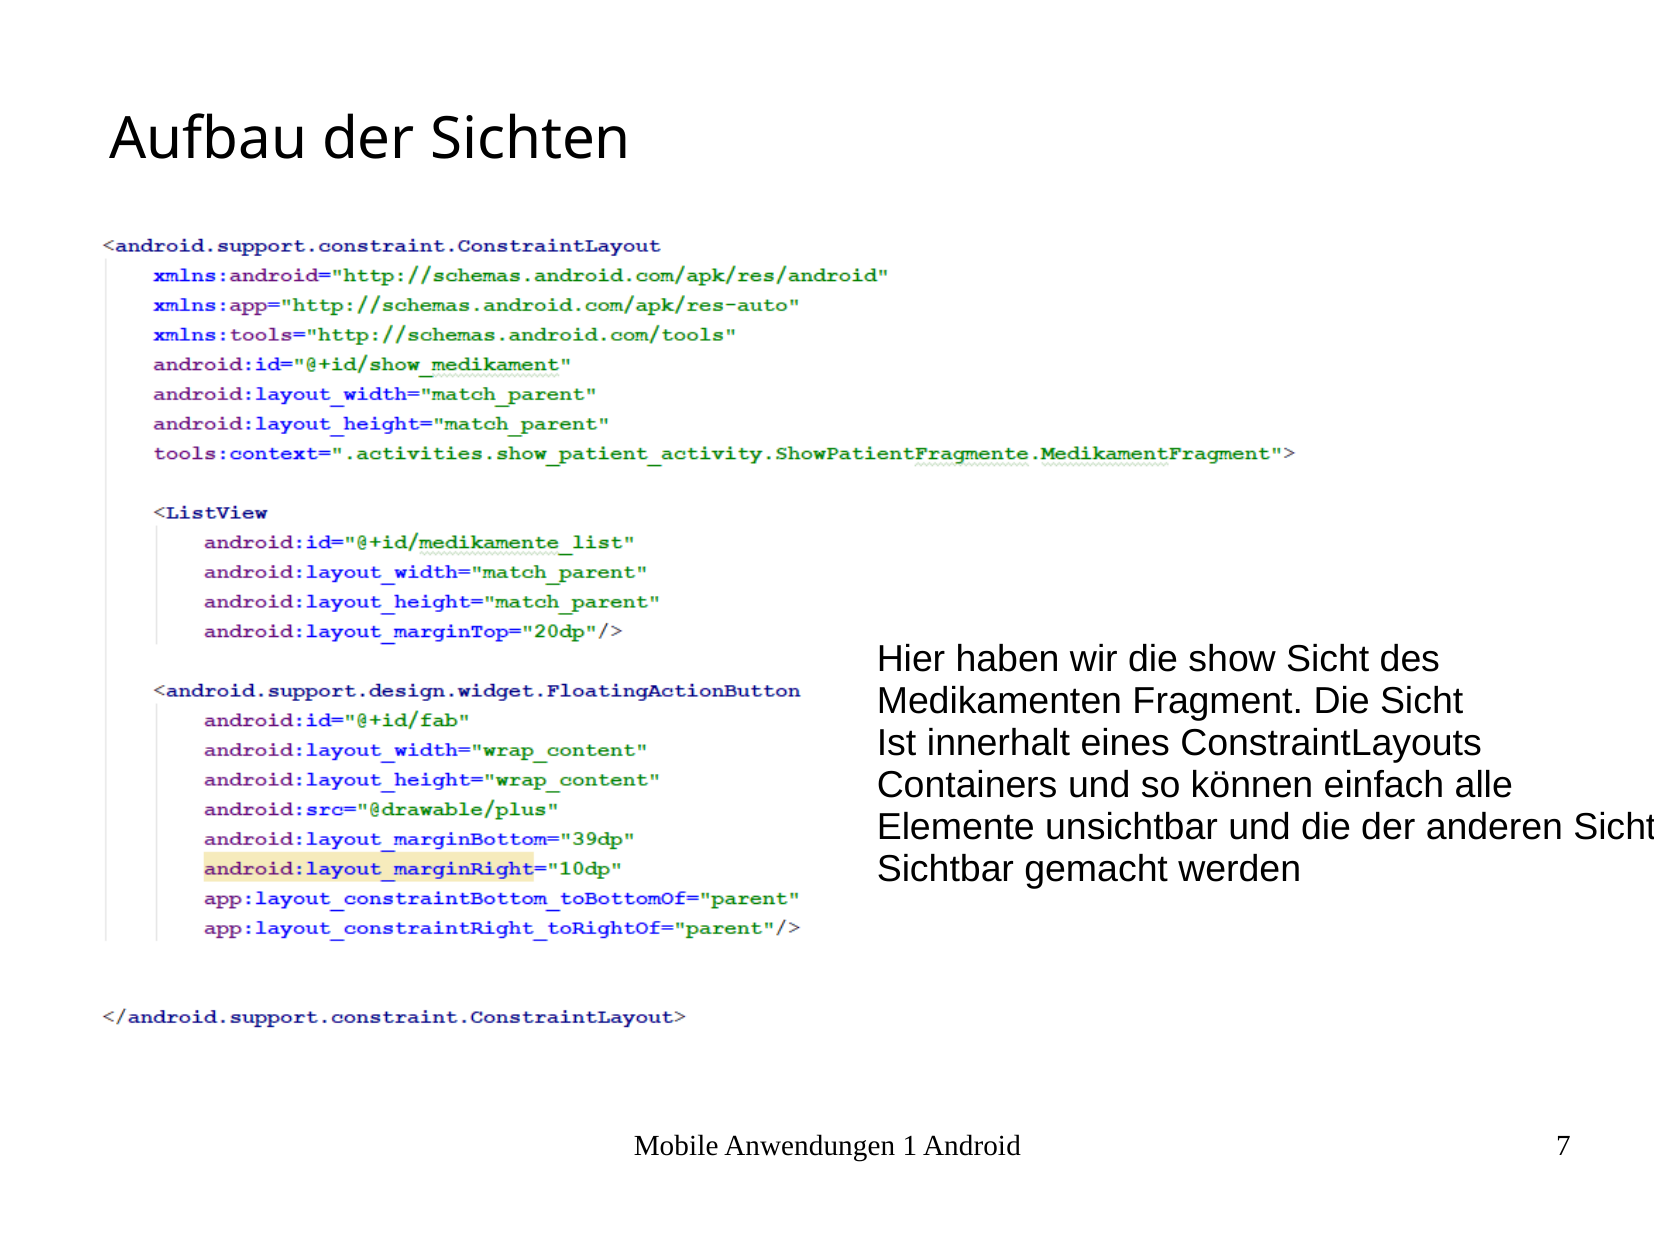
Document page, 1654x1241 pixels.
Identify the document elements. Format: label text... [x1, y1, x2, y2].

picture [94, 232, 1307, 1040]
text_box Aufbau der Sichten [94, 88, 617, 174]
text_box Hier haben wir die show Sicht des Medikamenten Fragment. Die Sicht Ist innerhalt eines ConstraintLayouts Containers und so können einfach alle Elemente unsichtbar und die der anderen Sicht Sichtbar gemacht werden [862, 630, 1654, 898]
